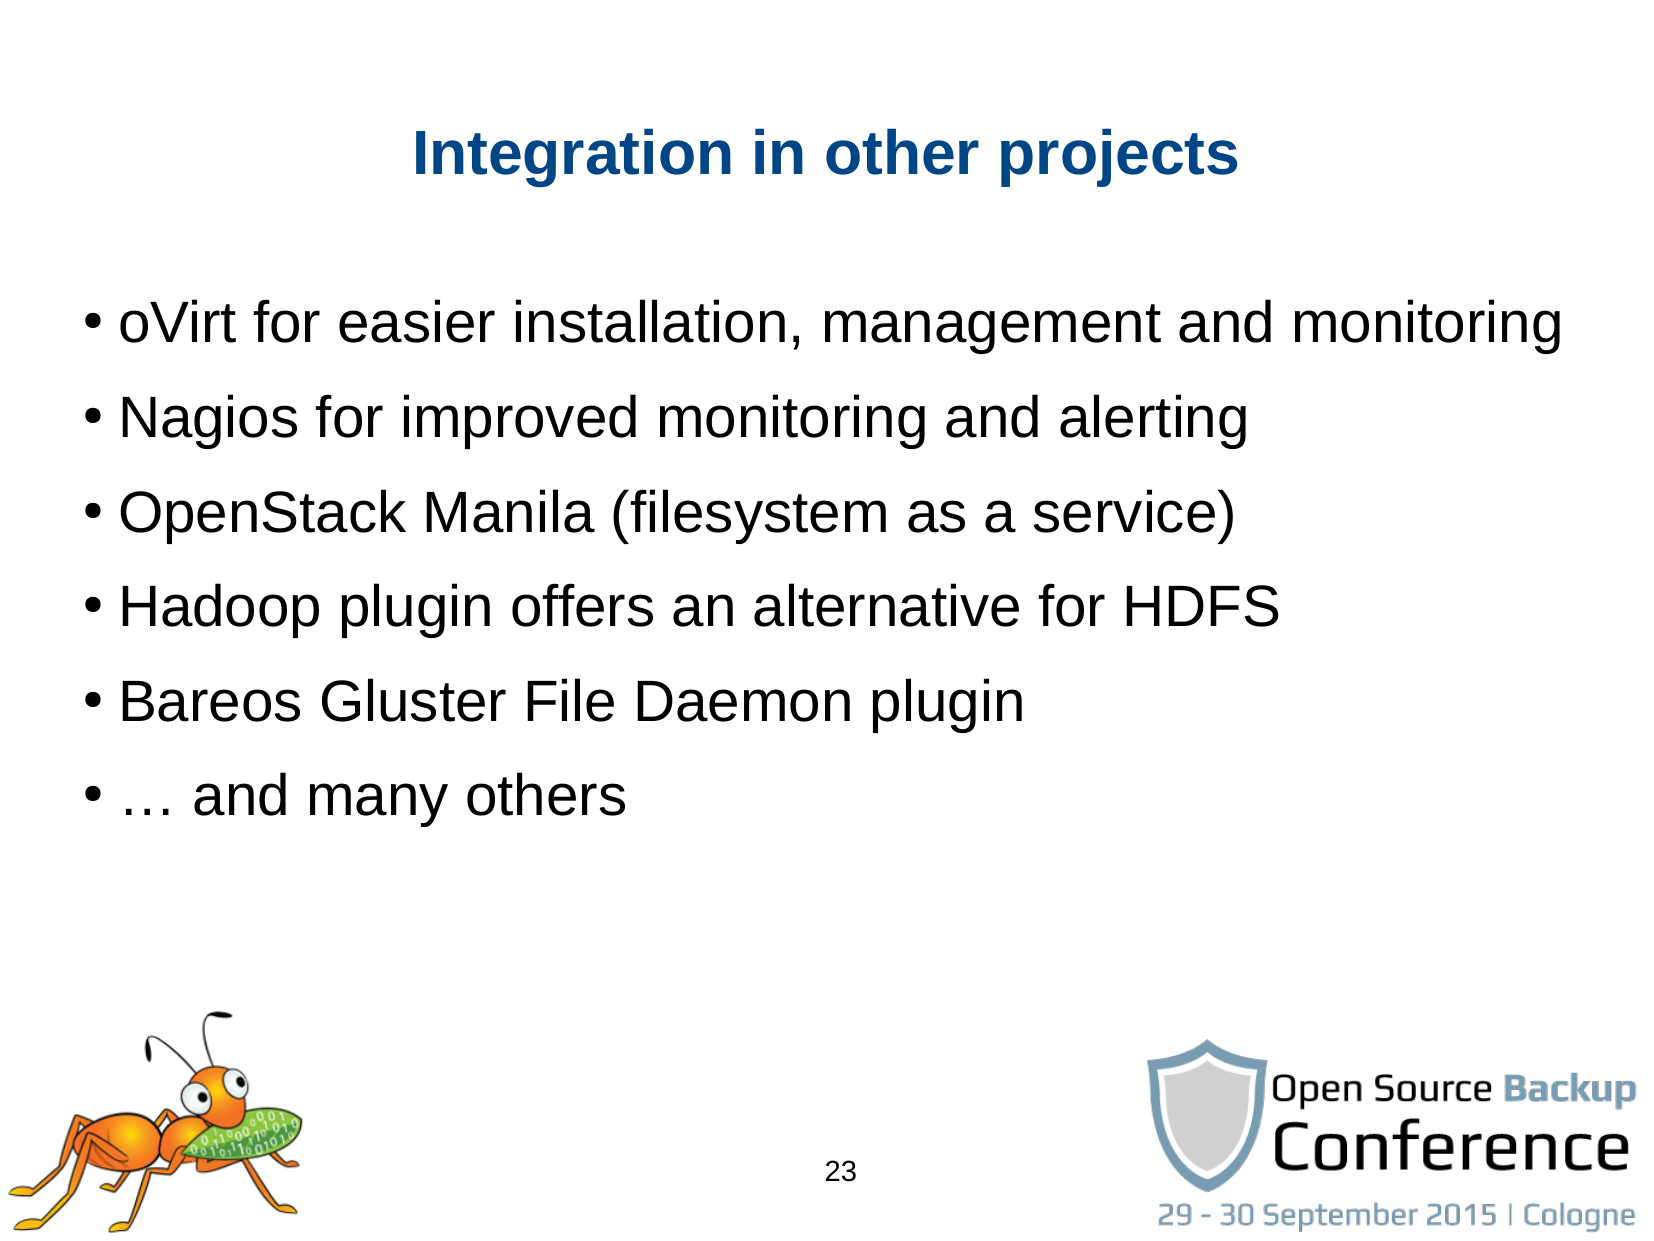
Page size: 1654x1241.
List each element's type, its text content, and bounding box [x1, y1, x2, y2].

picture [1132, 1033, 1654, 1241]
picture [5, 1009, 306, 1235]
title Integration in other projects [82, 49, 1571, 257]
list oVirt for easier installation, management and monitoring Nagios for improved monitoring and alerting OpenStack Manila (filesystem as a service) Hadoop plugin offers an alternative for HDFS Bareos Gluster File Daemon plugin … and many others [82, 290, 1571, 1010]
